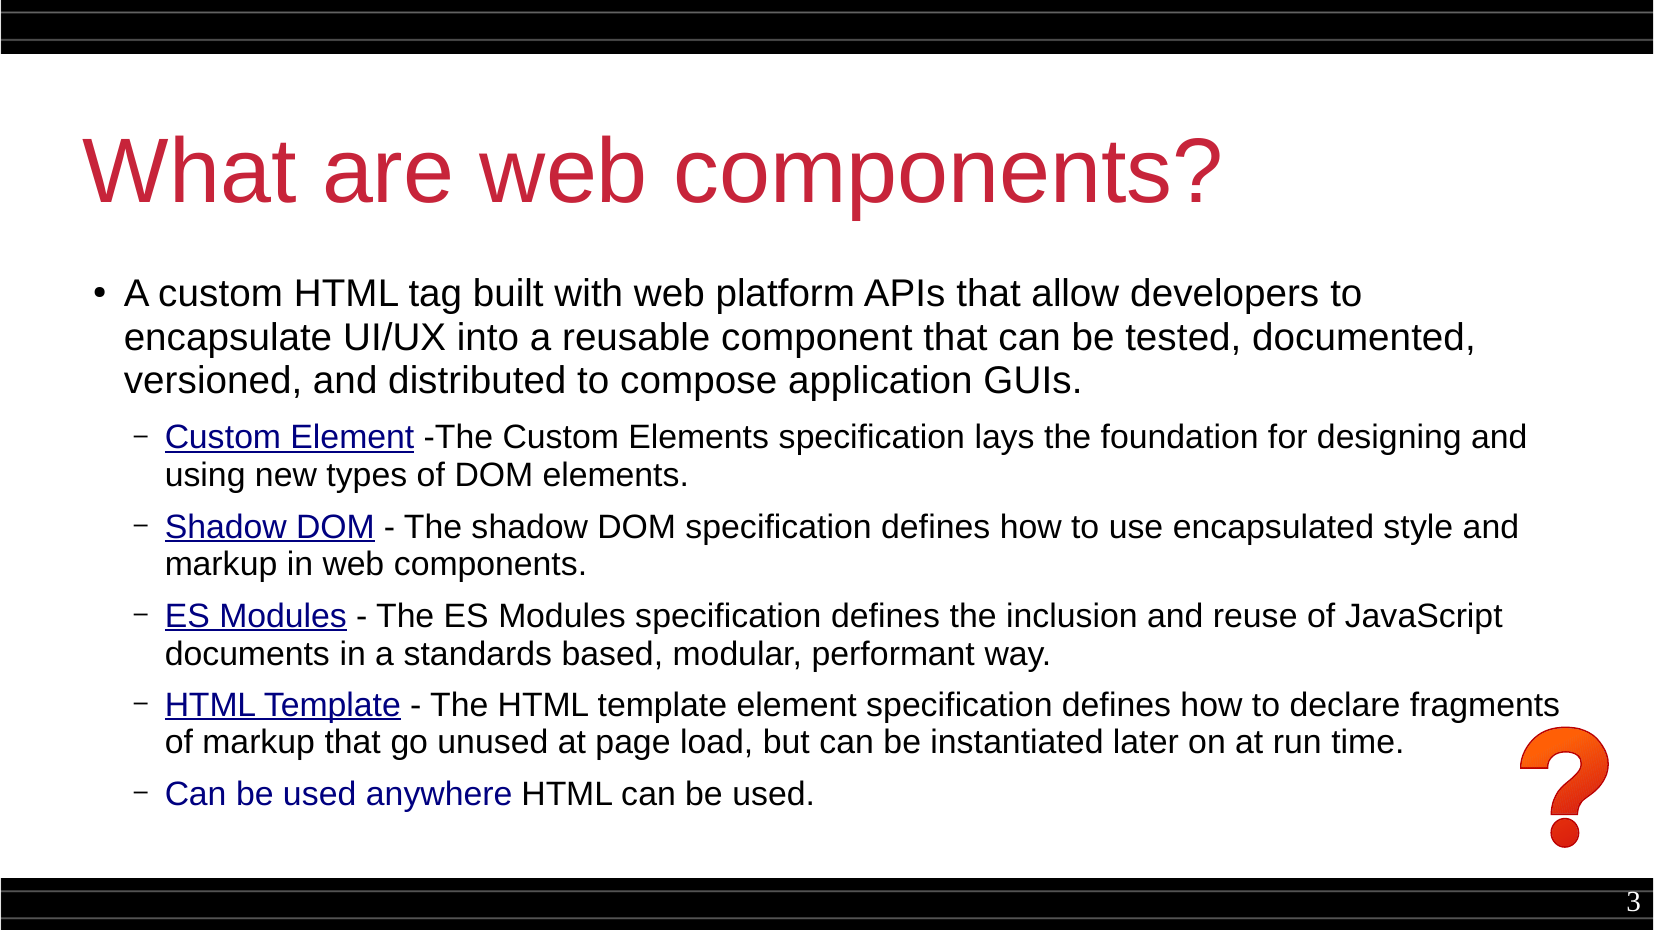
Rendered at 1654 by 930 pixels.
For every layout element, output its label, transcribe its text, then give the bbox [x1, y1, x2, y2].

picture [0, 878, 1654, 930]
title What are web components? [82, 92, 1571, 248]
picture [0, 0, 1654, 54]
list A custom HTML tag built with web platform APIs that allow developers to encapsulate UI/UX into a reusable component that can be tested, documented, versioned, and distributed to compose application GUIs. Custom Element -The Custom Elements specification lays the foundation for designing and using new types of DOM elements. Shadow DOM - The shadow DOM specification defines how to use encapsulated style and markup in web components. ES Modules - The ES Modules specification defines the inclusion and reuse of JavaScript documents in a standards based, modular, performant way. HTML Template - The HTML template element specification defines how to declare fragments of markup that go unused at page load, but can be instantiated later on at run time. Can be used anywhere HTML can be used. [82, 271, 1571, 851]
picture [1482, 704, 1650, 873]
